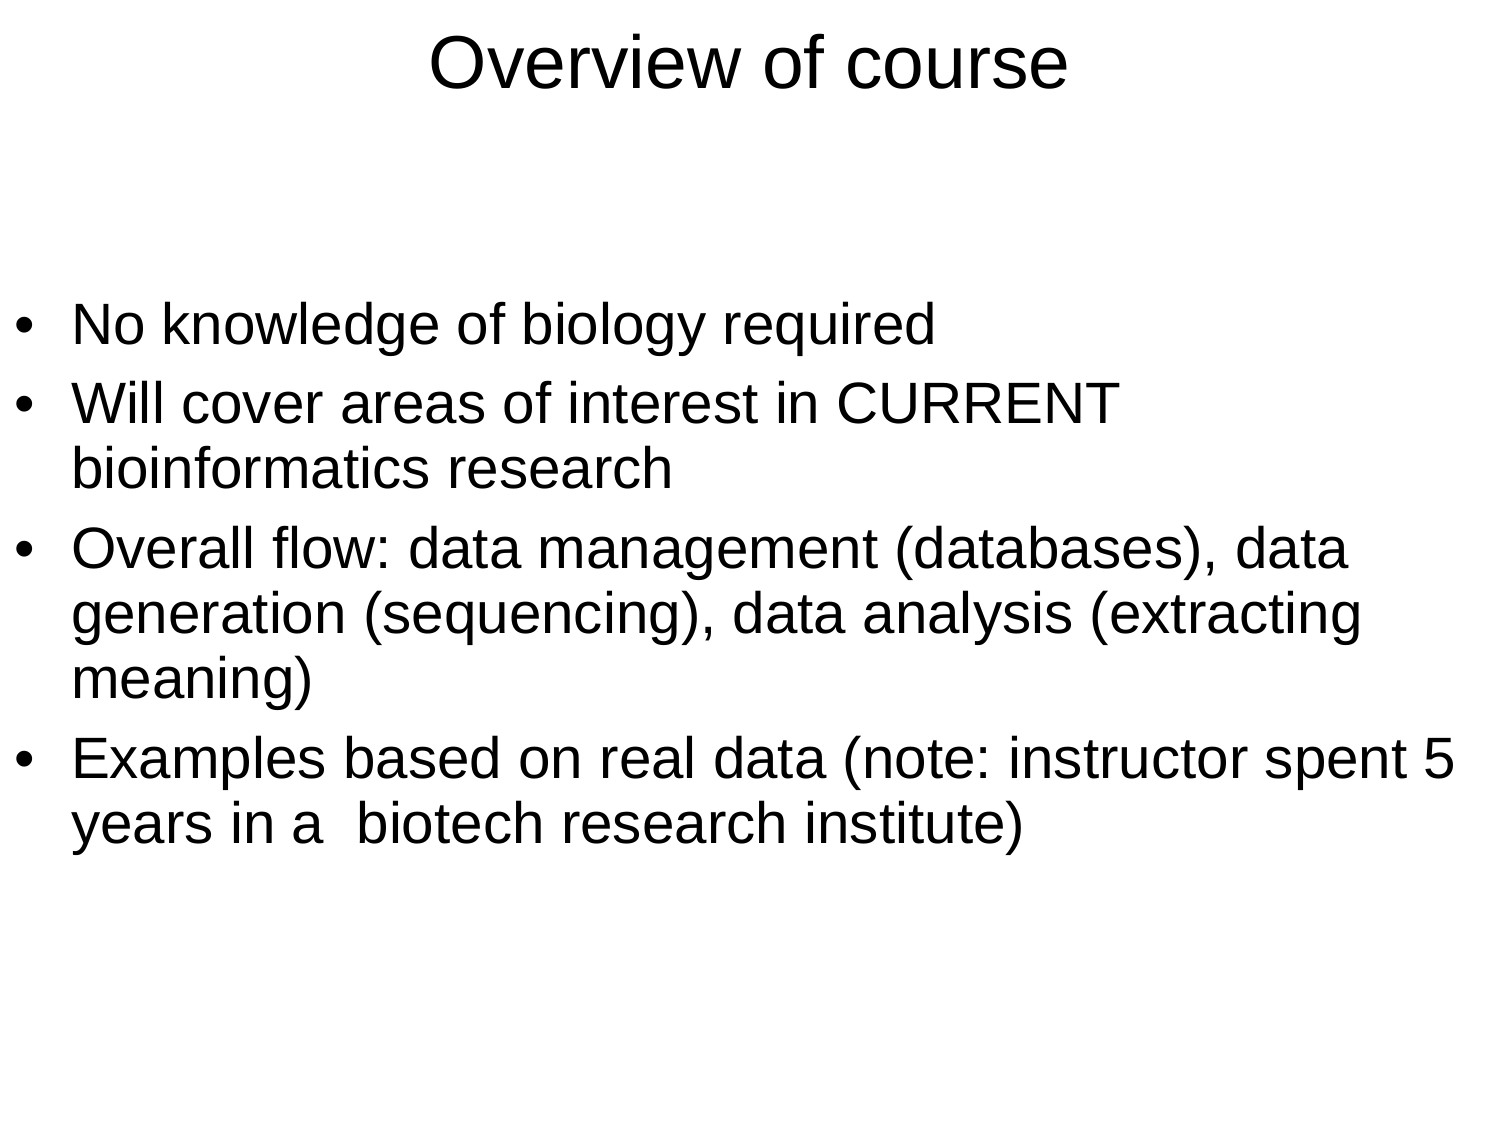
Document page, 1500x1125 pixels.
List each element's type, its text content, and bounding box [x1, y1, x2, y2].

title Overview of course [0, 12, 1500, 113]
list No knowledge of biology required Will cover areas of interest in CURRENT bioinformatics research Overall flow: data management (databases), data generation (sequencing), data analysis (extracting meaning) Examples based on real data (note: instructor spent 5 years in a biotech research institute) [0, 124, 1500, 1125]
